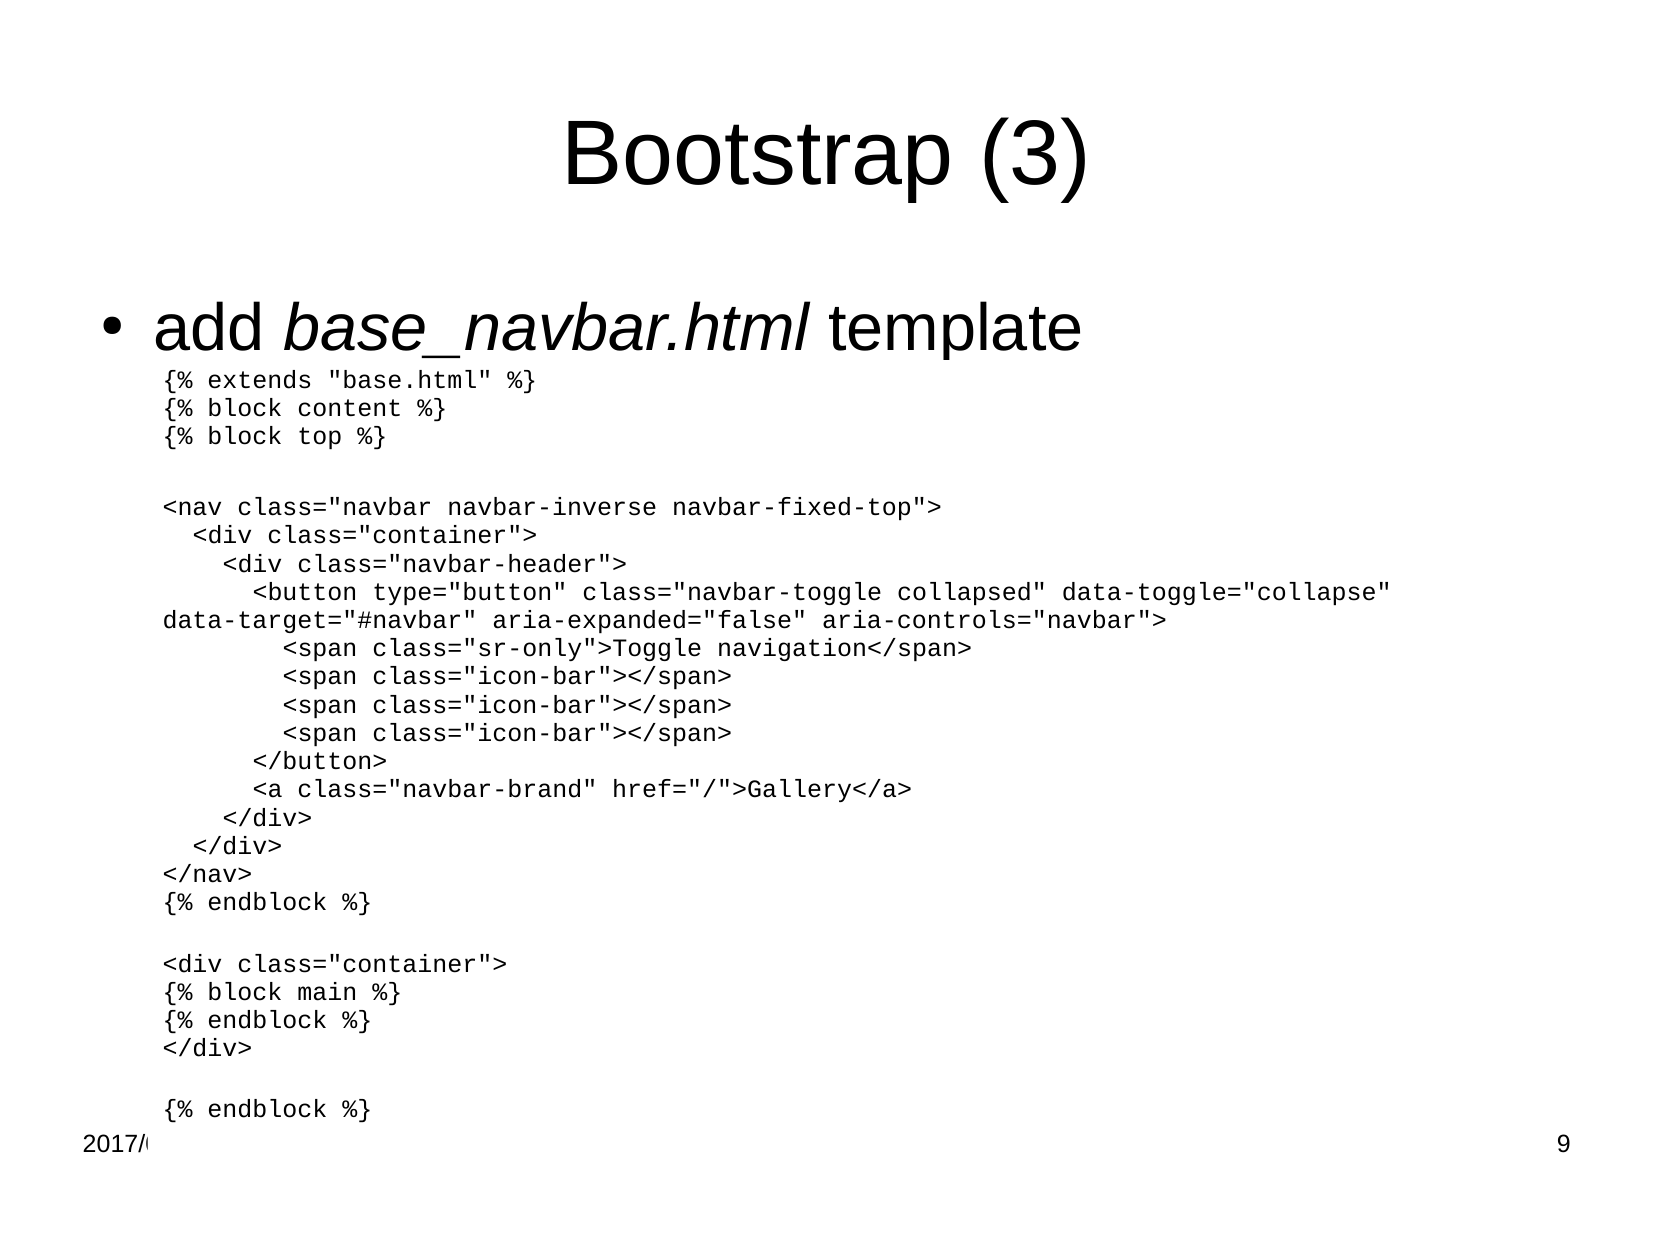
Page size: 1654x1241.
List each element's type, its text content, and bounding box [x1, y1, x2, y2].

text_box {% extends "base.html" %} {% block content %} {% block top %} <nav class="navbar navbar-inverse navbar-fixed-top"> <div class="container"> <div class="navbar-header"> <button type="button" class="navbar-toggle collapsed" data-toggle="collapse" data-target="#navbar" aria-expanded="false" aria-controls="navbar"> <span class="sr-only">Toggle navigation</span> <span class="icon-bar"></span> <span class="icon-bar"></span> <span class="icon-bar"></span> </button> <a class="navbar-brand" href="/">Gallery</a> </div> </div> </nav> {% endblock %} <div class="container"> {% block main %} {% endblock %} </div> {% endblock %} [147, 360, 1436, 1189]
title Bootstrap (3) [82, 49, 1571, 257]
list add base_navbar.html template [82, 290, 1571, 1010]
